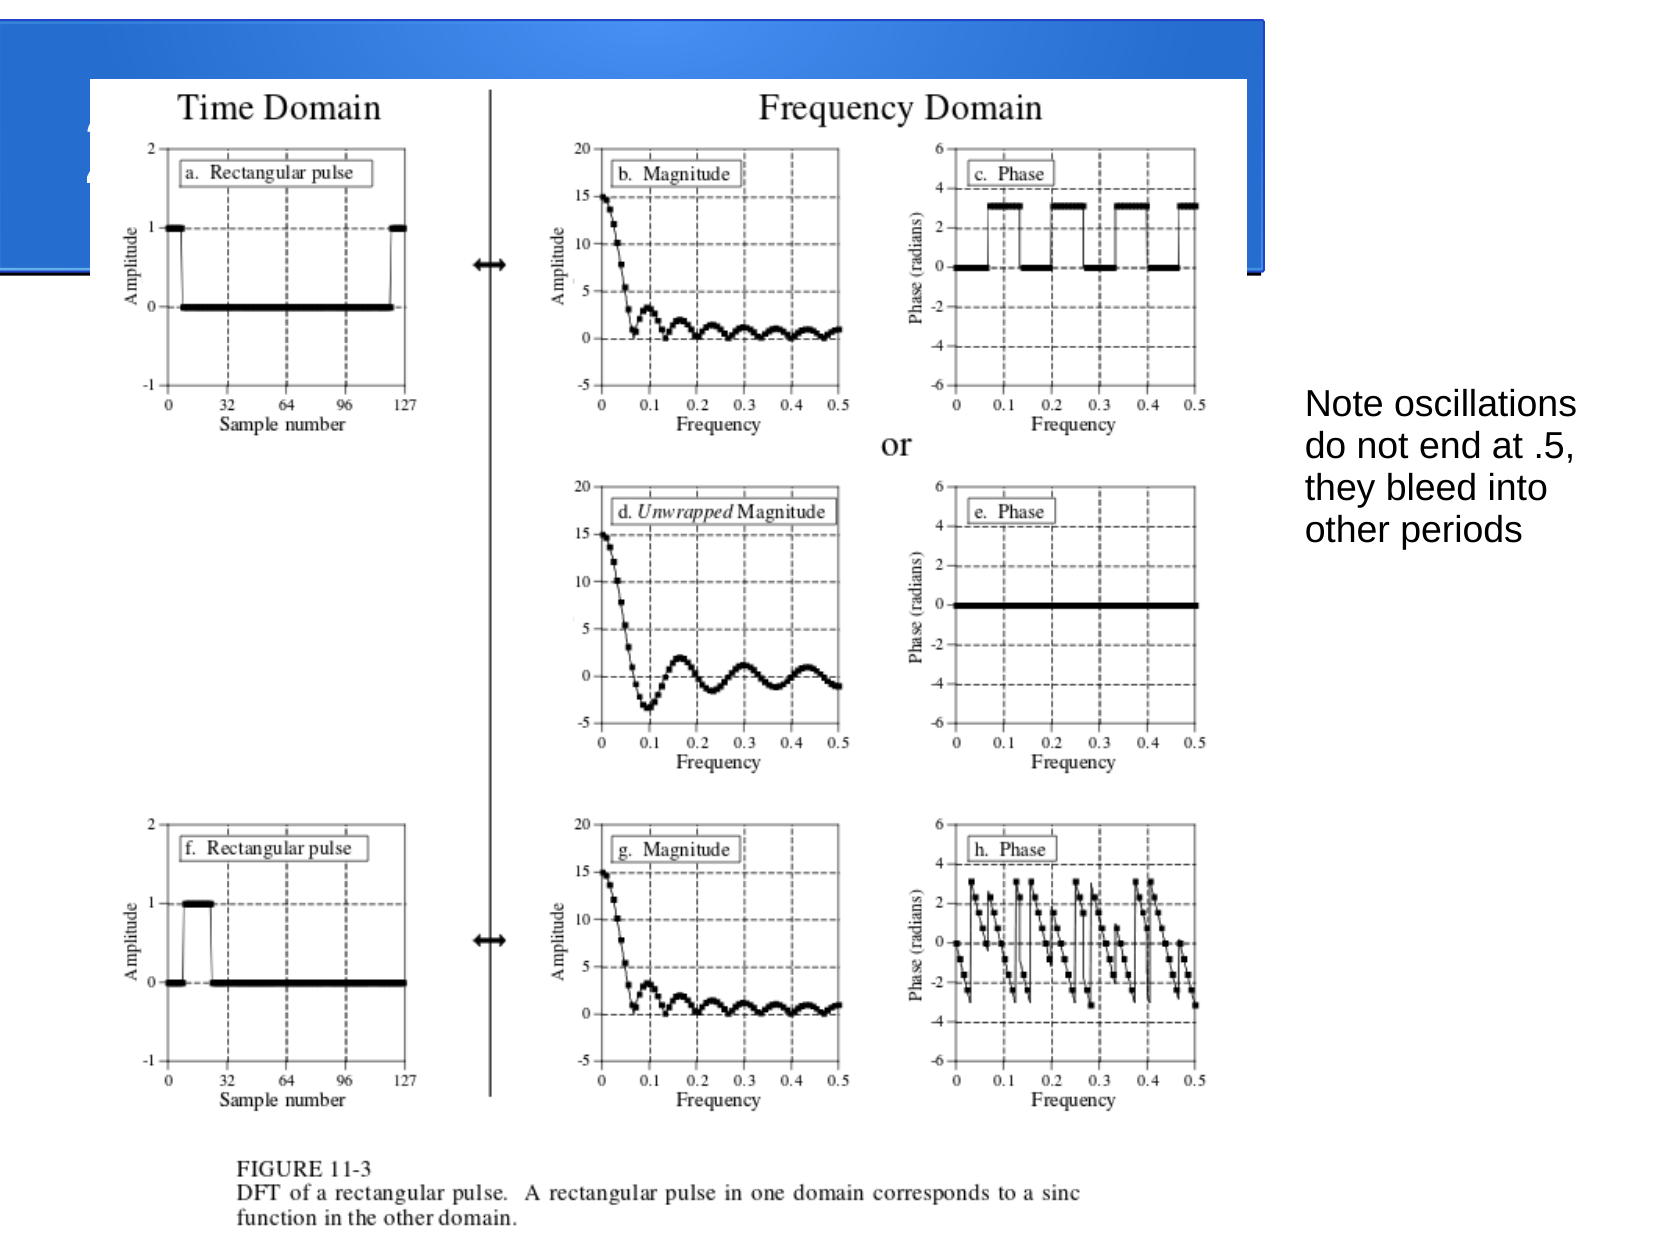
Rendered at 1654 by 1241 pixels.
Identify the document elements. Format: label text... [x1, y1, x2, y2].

title 2 [82, 47, 1235, 252]
picture [90, 79, 1247, 1241]
text_box Note oscillations do not end at .5, they bleed into other periods [1290, 375, 1621, 676]
